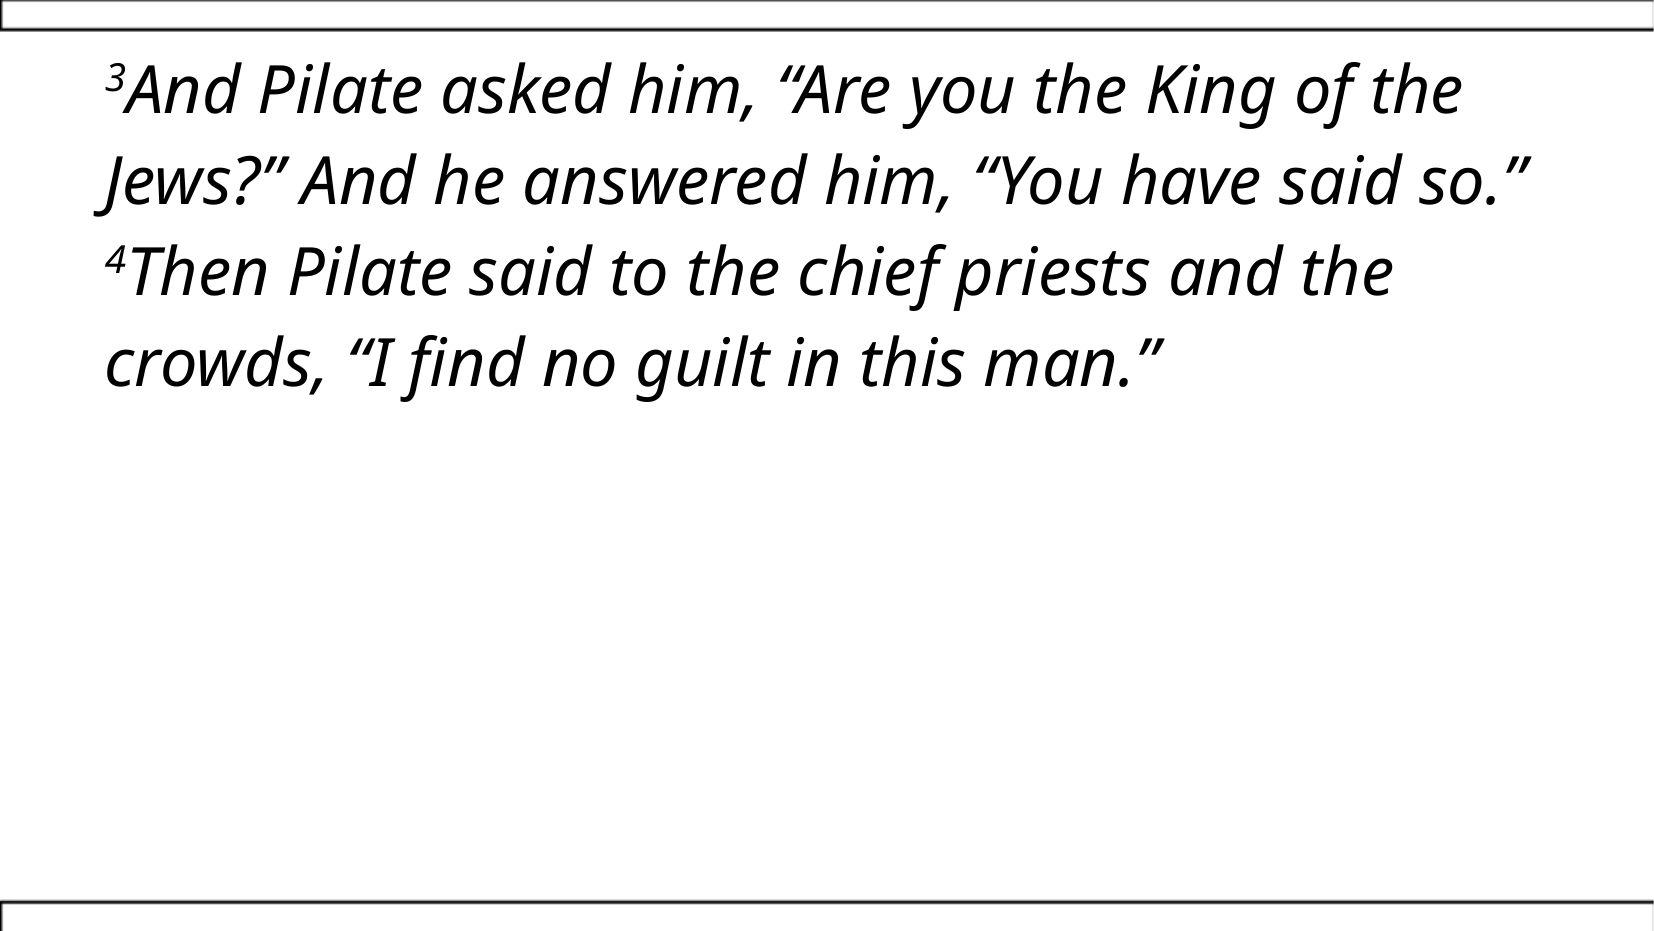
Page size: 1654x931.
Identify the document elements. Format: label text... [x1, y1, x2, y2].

text_box 3And Pilate asked him, “Are you the King of the Jews?” And he answered him, “You have said so.” 4Then Pilate said to the chief priests and the crowds, “I find no guilt in this man.” [90, 35, 1576, 406]
picture [0, 0, 1654, 931]
